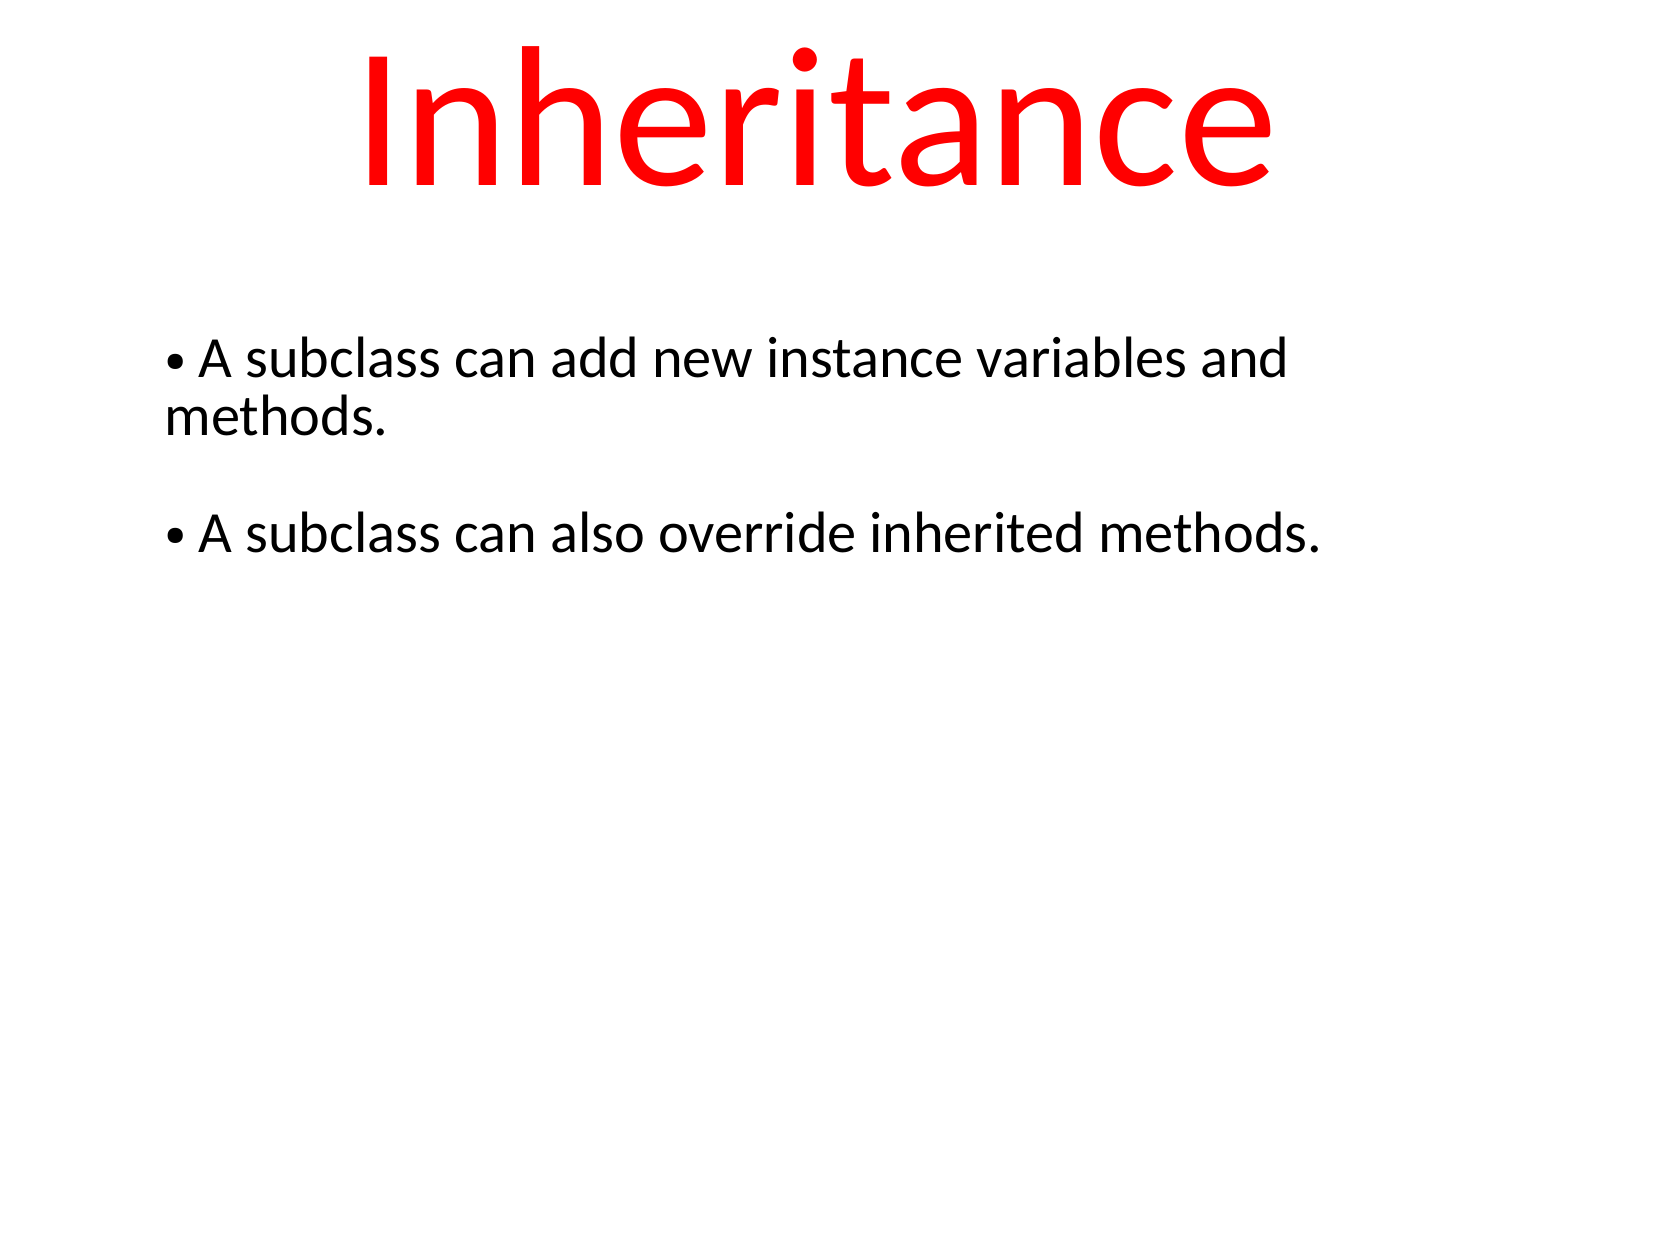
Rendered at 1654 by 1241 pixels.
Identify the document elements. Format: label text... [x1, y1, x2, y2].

text_box A subclass can add new instance variables and methods. A subclass can also override inherited methods. [150, 326, 1501, 676]
text_box Inheritance [112, 28, 1654, 301]
